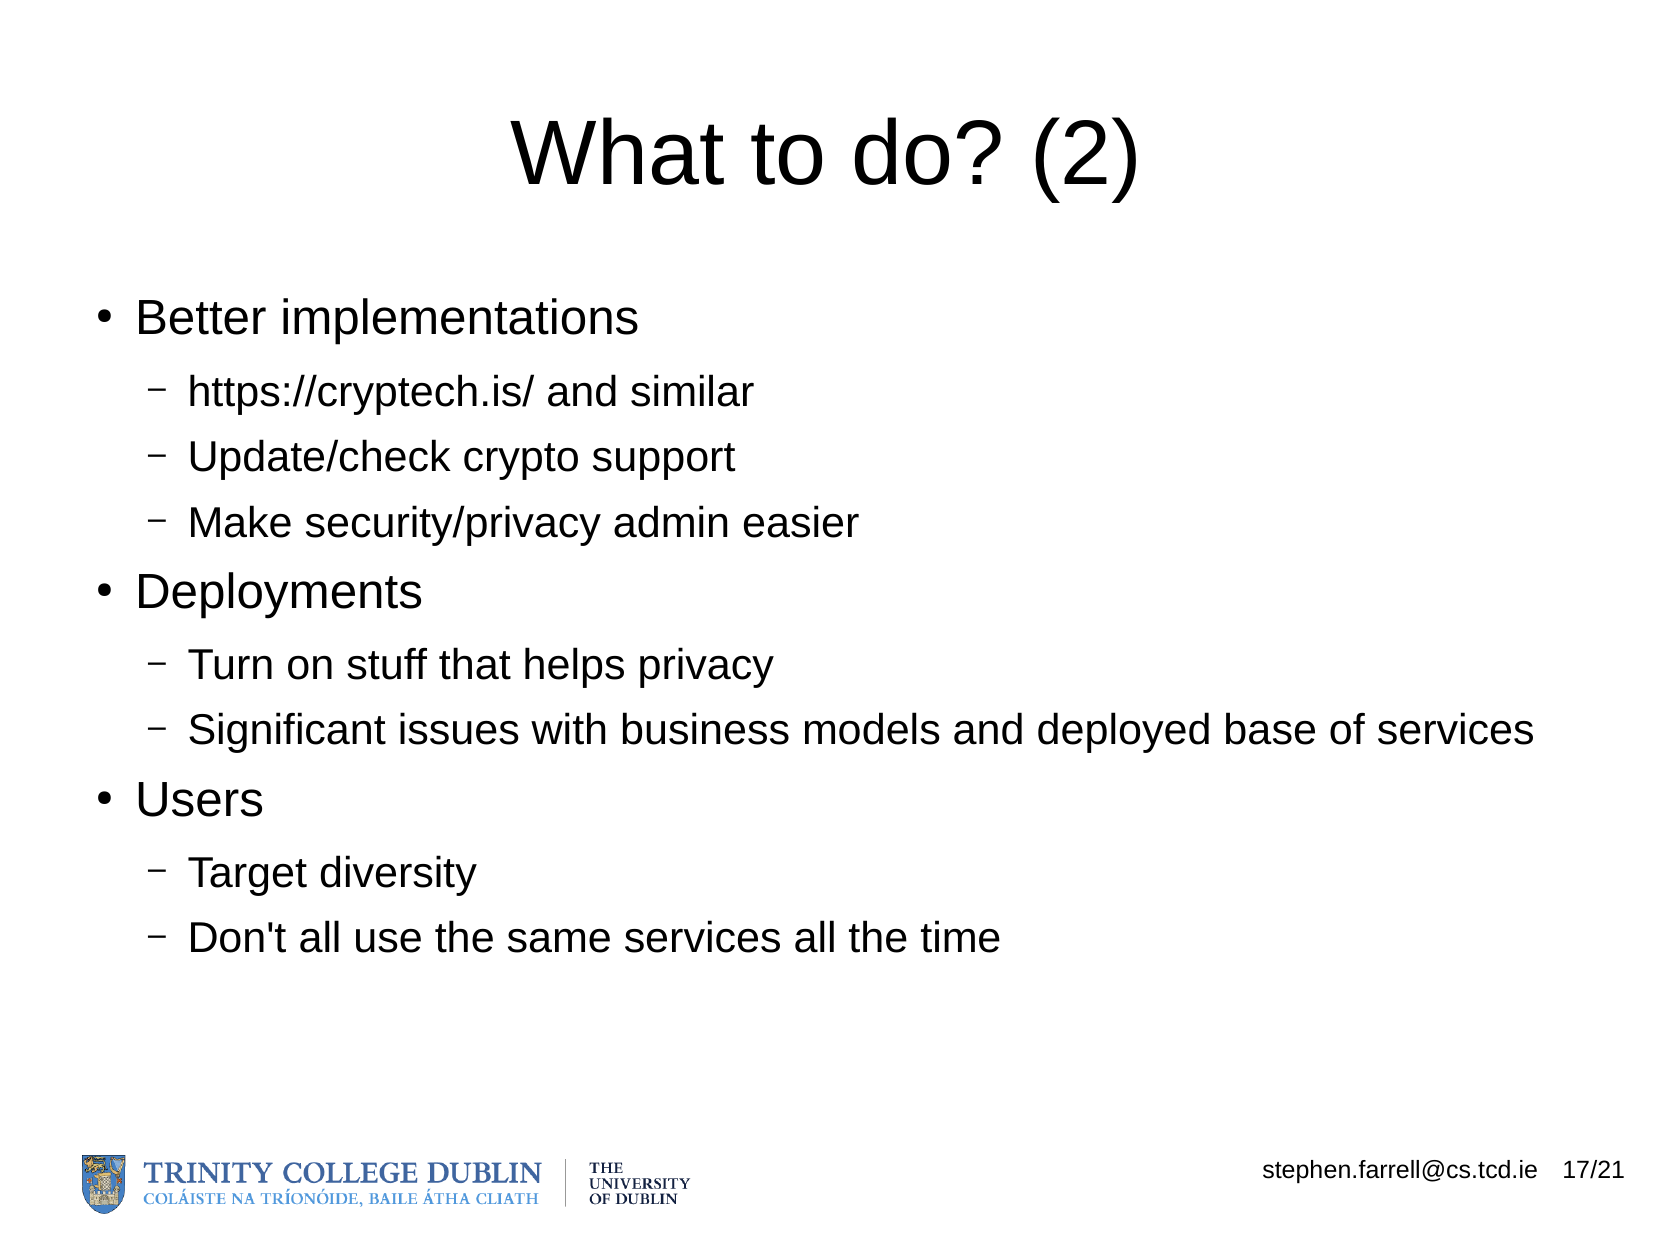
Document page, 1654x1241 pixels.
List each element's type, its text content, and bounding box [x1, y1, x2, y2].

title What to do? (2) [82, 49, 1571, 257]
list Better implementations https://cryptech.is/ and similar Update/check crypto support Make security/privacy admin easier Deployments Turn on stuff that helps privacy Significant issues with business models and deployed base of services Users Target diversity Don't all use the same services all the time [82, 290, 1571, 1010]
picture [82, 1155, 694, 1214]
